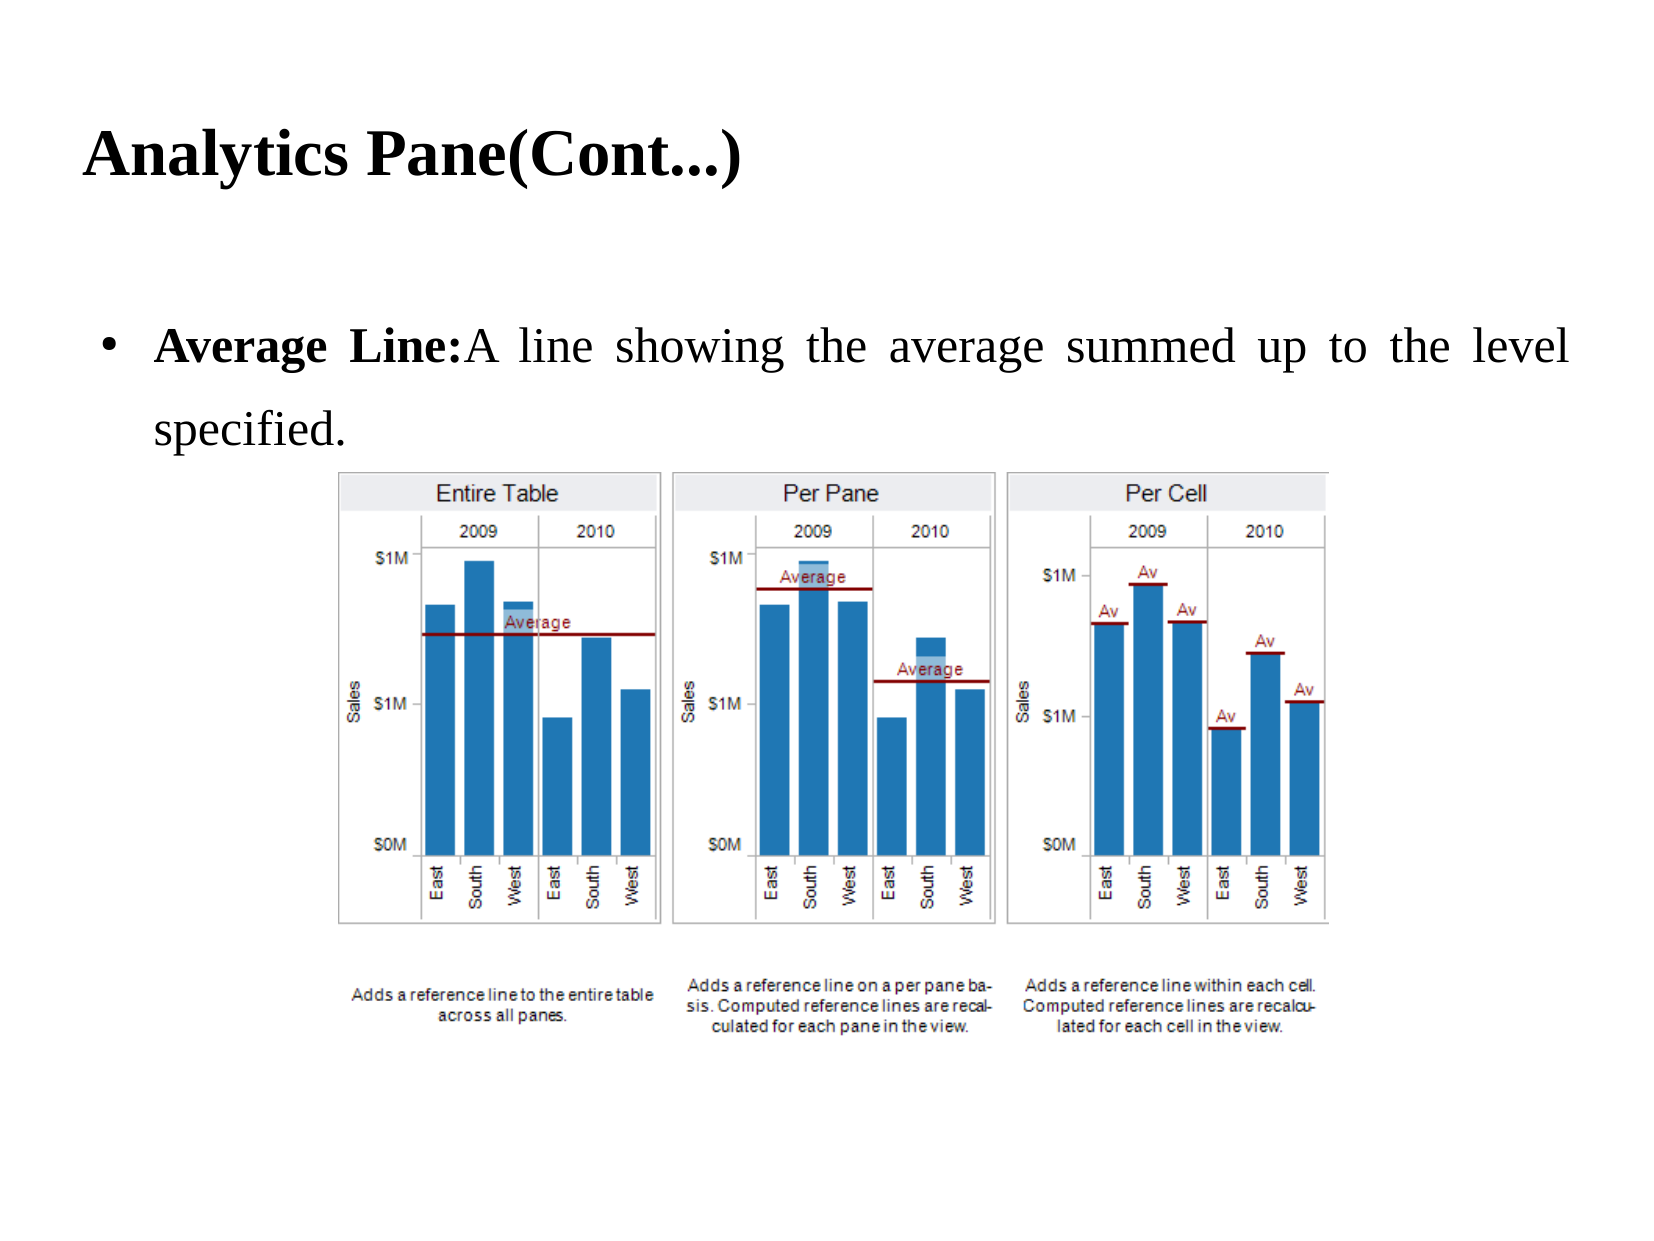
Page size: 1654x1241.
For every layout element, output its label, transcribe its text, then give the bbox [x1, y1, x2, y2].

title Analytics Pane(Cont...) [82, 49, 1571, 257]
picture [338, 472, 1329, 1073]
list Average Line:A line showing the average summed up to the level specified. [82, 290, 1571, 1010]
